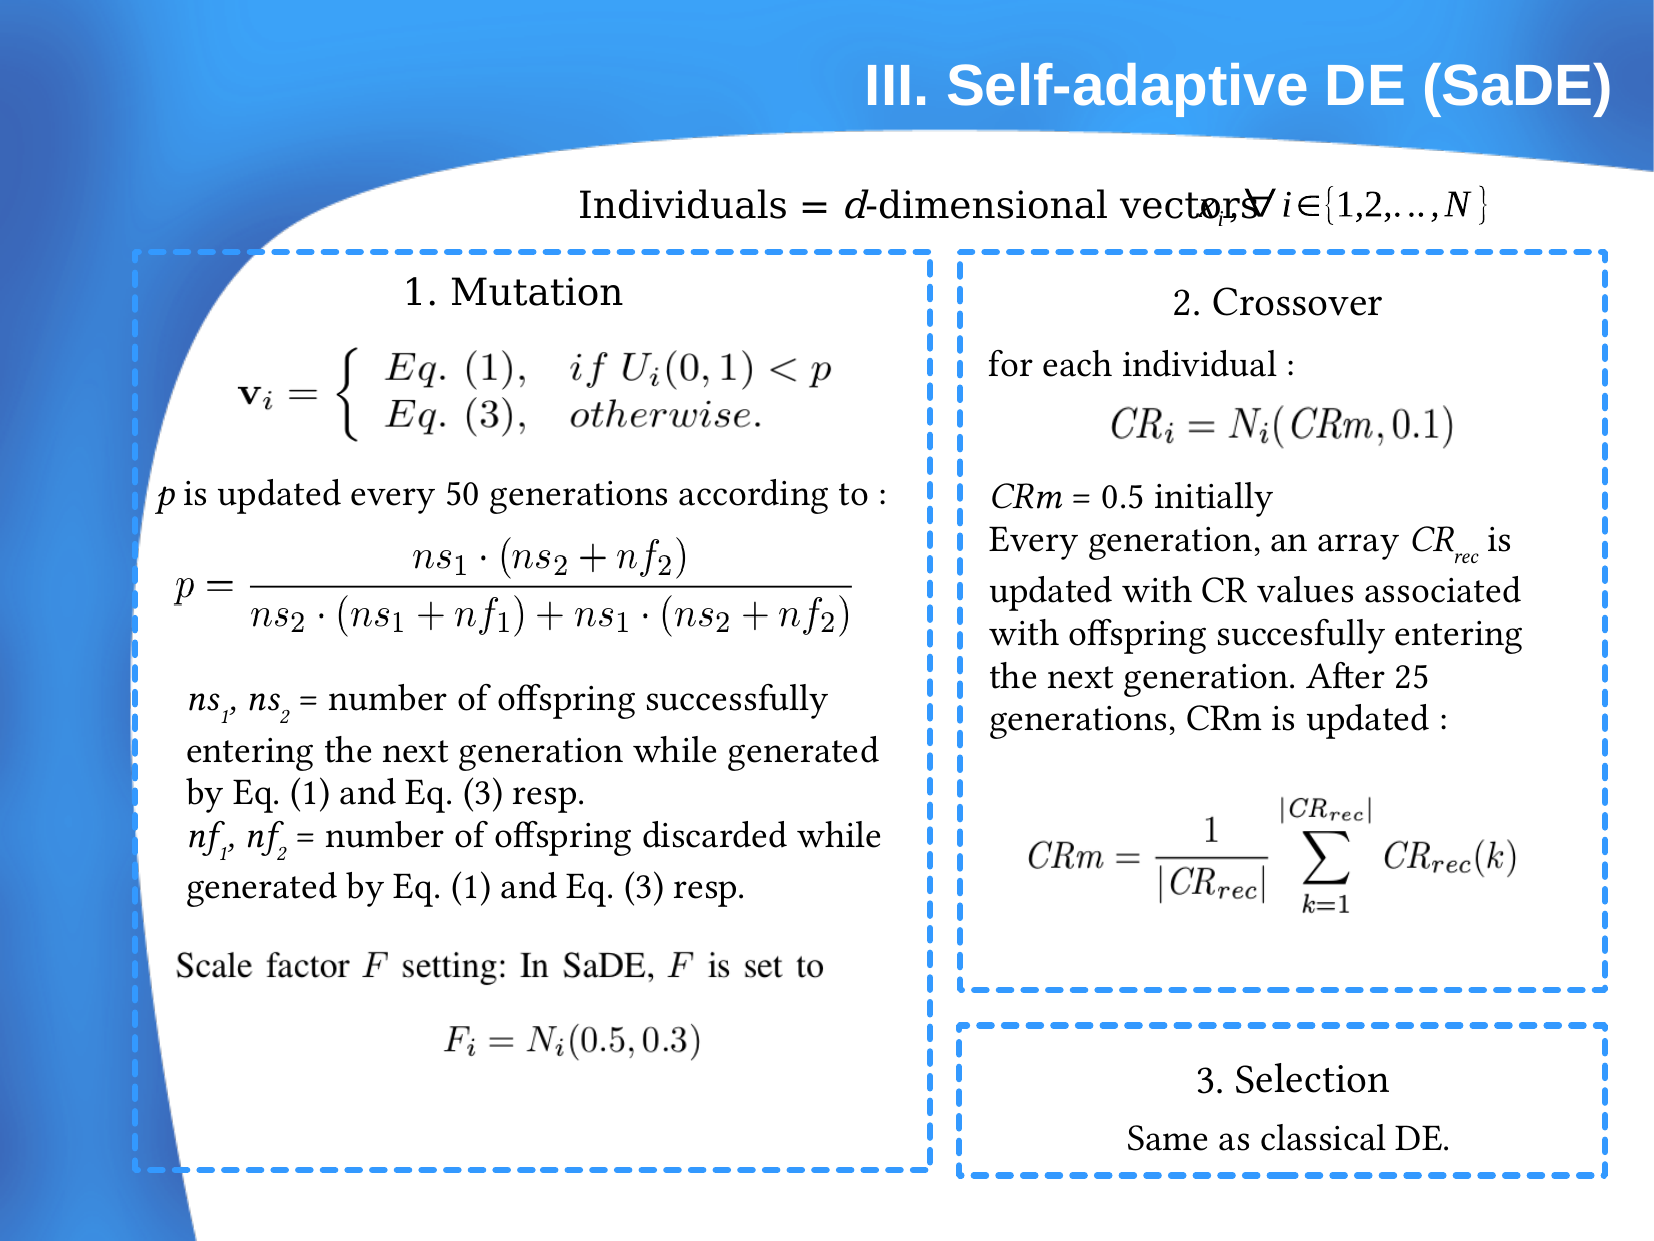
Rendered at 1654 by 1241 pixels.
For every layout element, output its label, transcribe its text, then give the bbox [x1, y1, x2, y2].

text_box for each individual : [973, 336, 1311, 394]
text_box CRm = 0.5 initially Every generation, an array CRrec is updated with CR values associated with offspring succesfully entering the next generation. After 25 generations, CRm is updated : [974, 467, 1591, 793]
text_box 1. Mutation [387, 268, 610, 339]
text_box 3. Selection [1181, 1046, 1489, 1109]
picture [0, 0, 1654, 1241]
chart [1186, 183, 1500, 232]
text_box III. Self-adaptive DE (SaDE) [850, 45, 1629, 126]
text_box Individuals = d-dimensional vectors [563, 177, 1219, 263]
text_box Same as classical DE. [1112, 1109, 1502, 1220]
text_box ns1, ns2 = number of offspring successfully entering the next generation while generated by Eq. (1) and Eq. (3) resp. nf1, nf2 = number of offspring discarded while generated by Eq. (1) and Eq. (3) resp. [171, 669, 908, 961]
text_box p is updated every 50 generations according to : [141, 465, 913, 646]
text_box 2. Crossover [1158, 270, 1398, 334]
